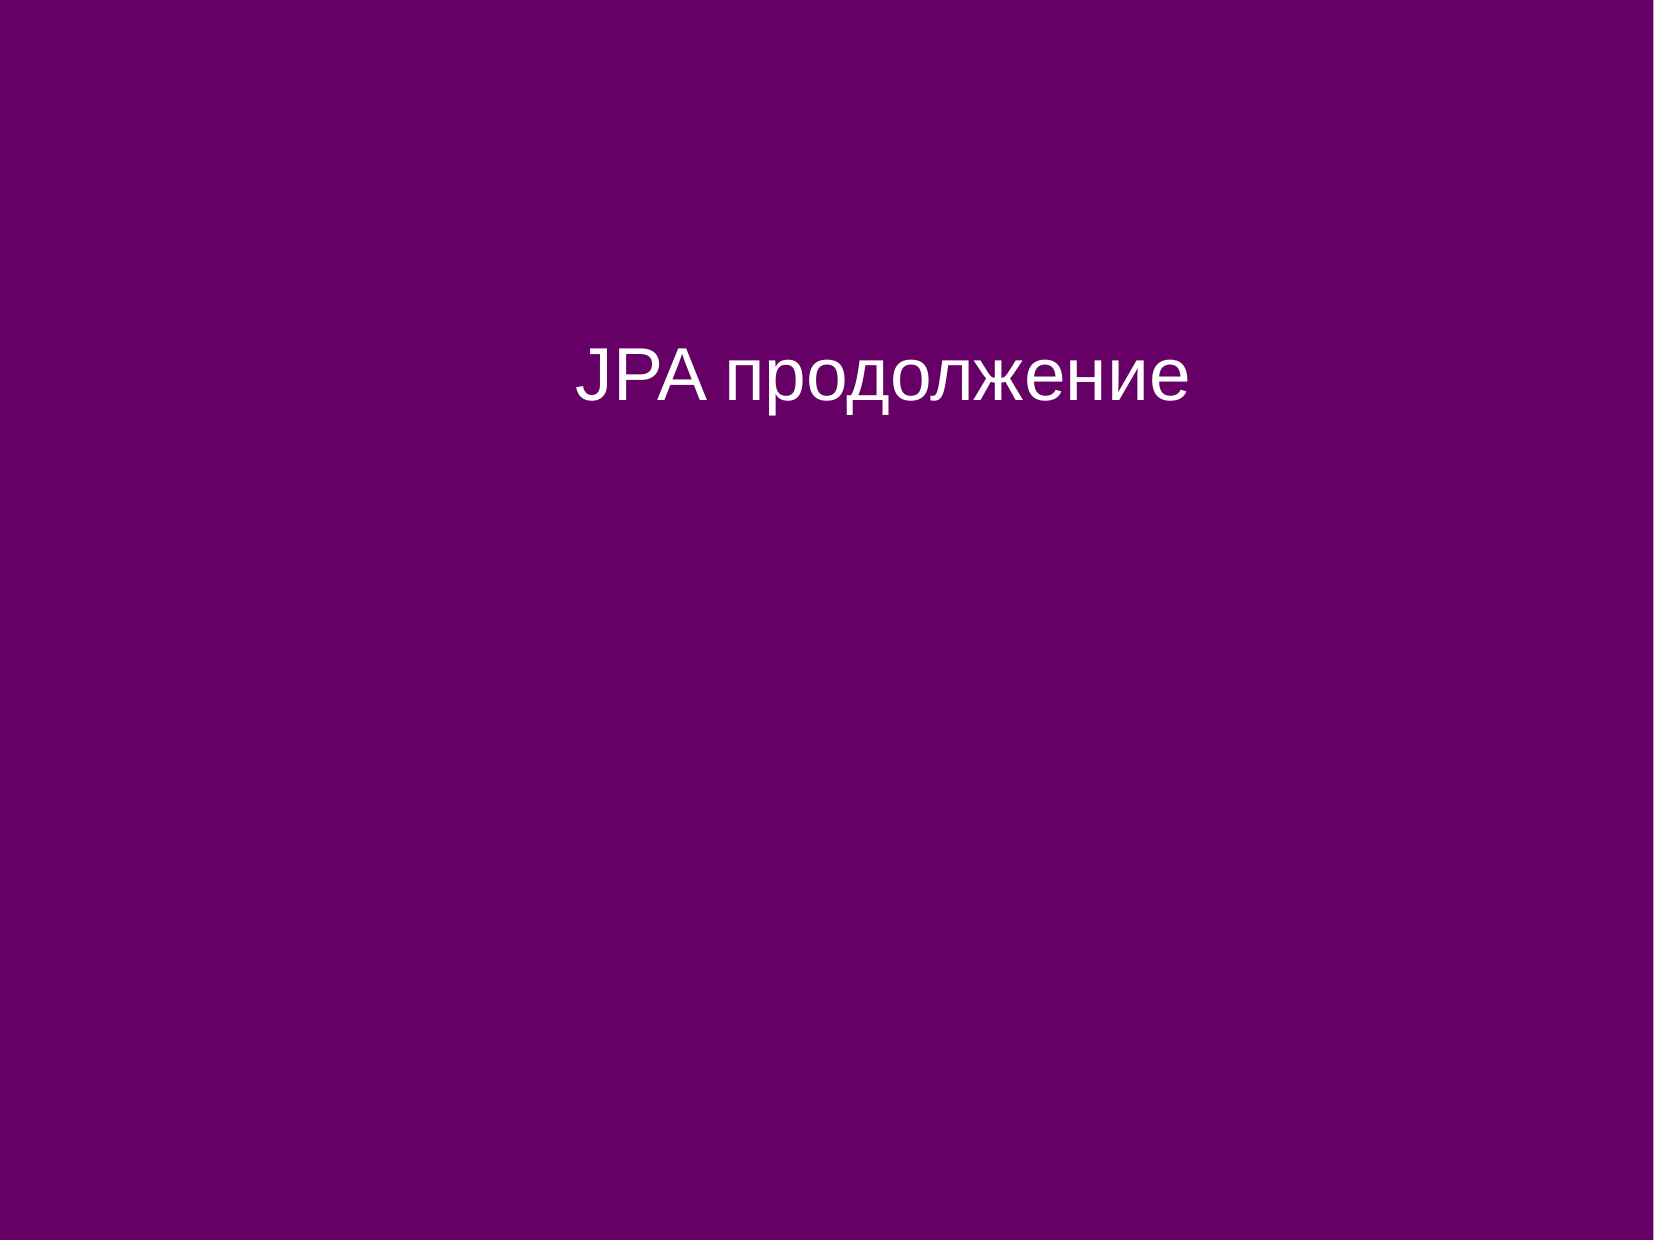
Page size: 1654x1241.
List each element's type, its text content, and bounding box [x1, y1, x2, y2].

text_box JPA продолжение [560, 324, 1207, 424]
